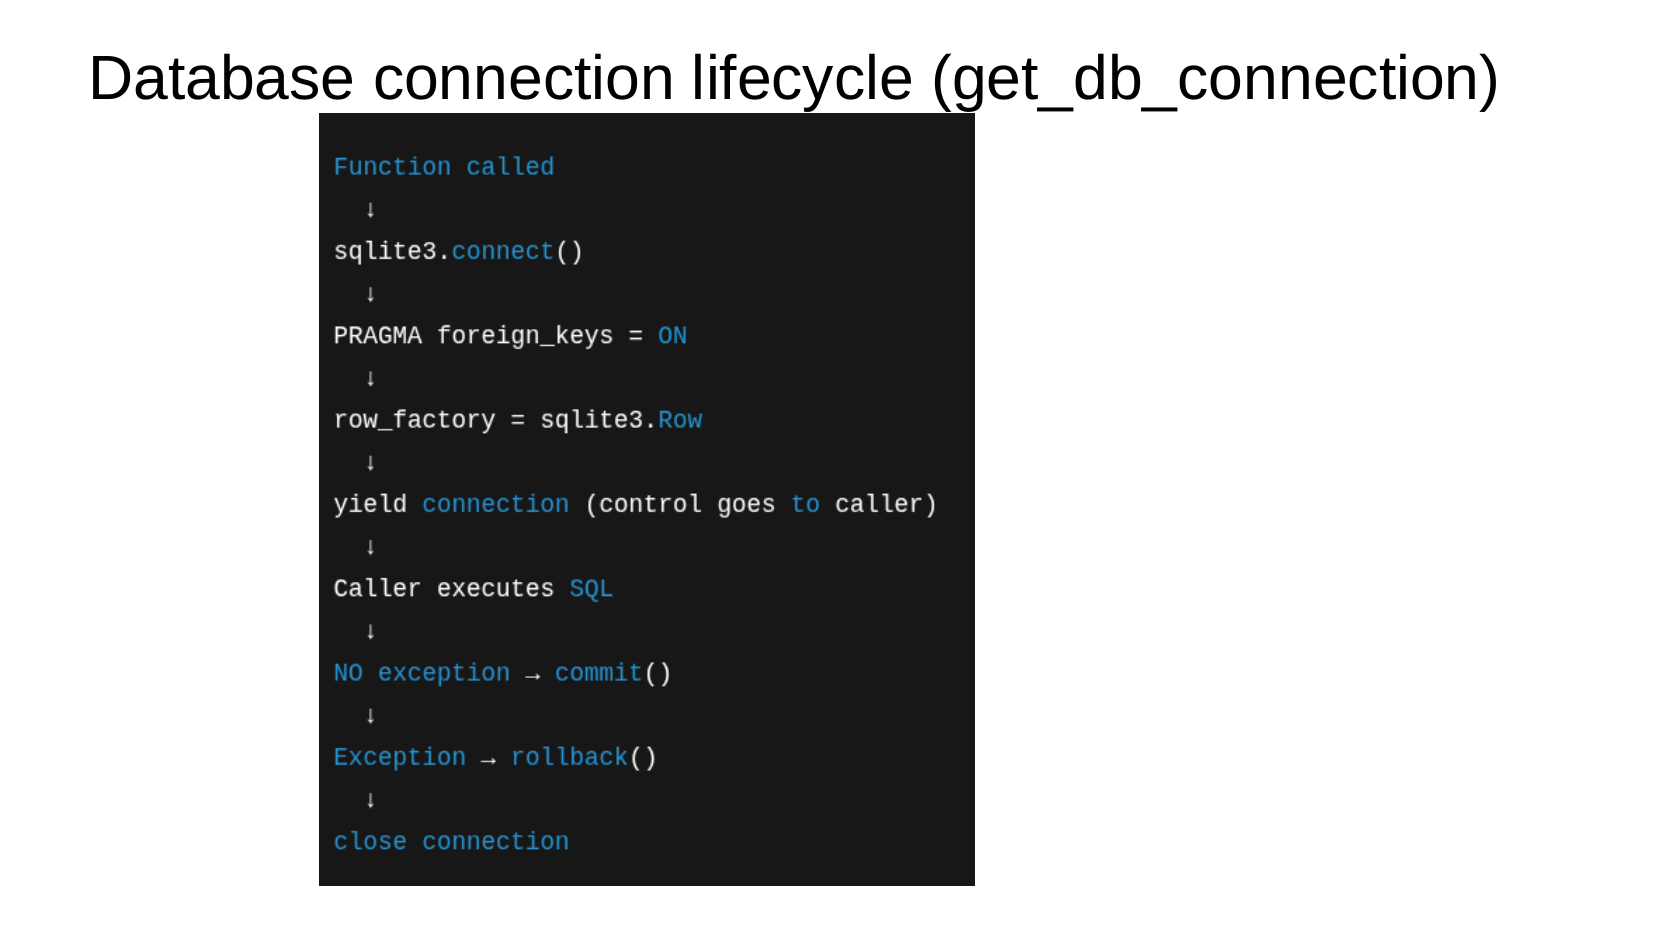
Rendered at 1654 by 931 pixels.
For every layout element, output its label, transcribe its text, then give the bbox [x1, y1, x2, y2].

picture [319, 113, 975, 886]
title Database connection lifecycle (get_db_connection) [88, 0, 1577, 156]
